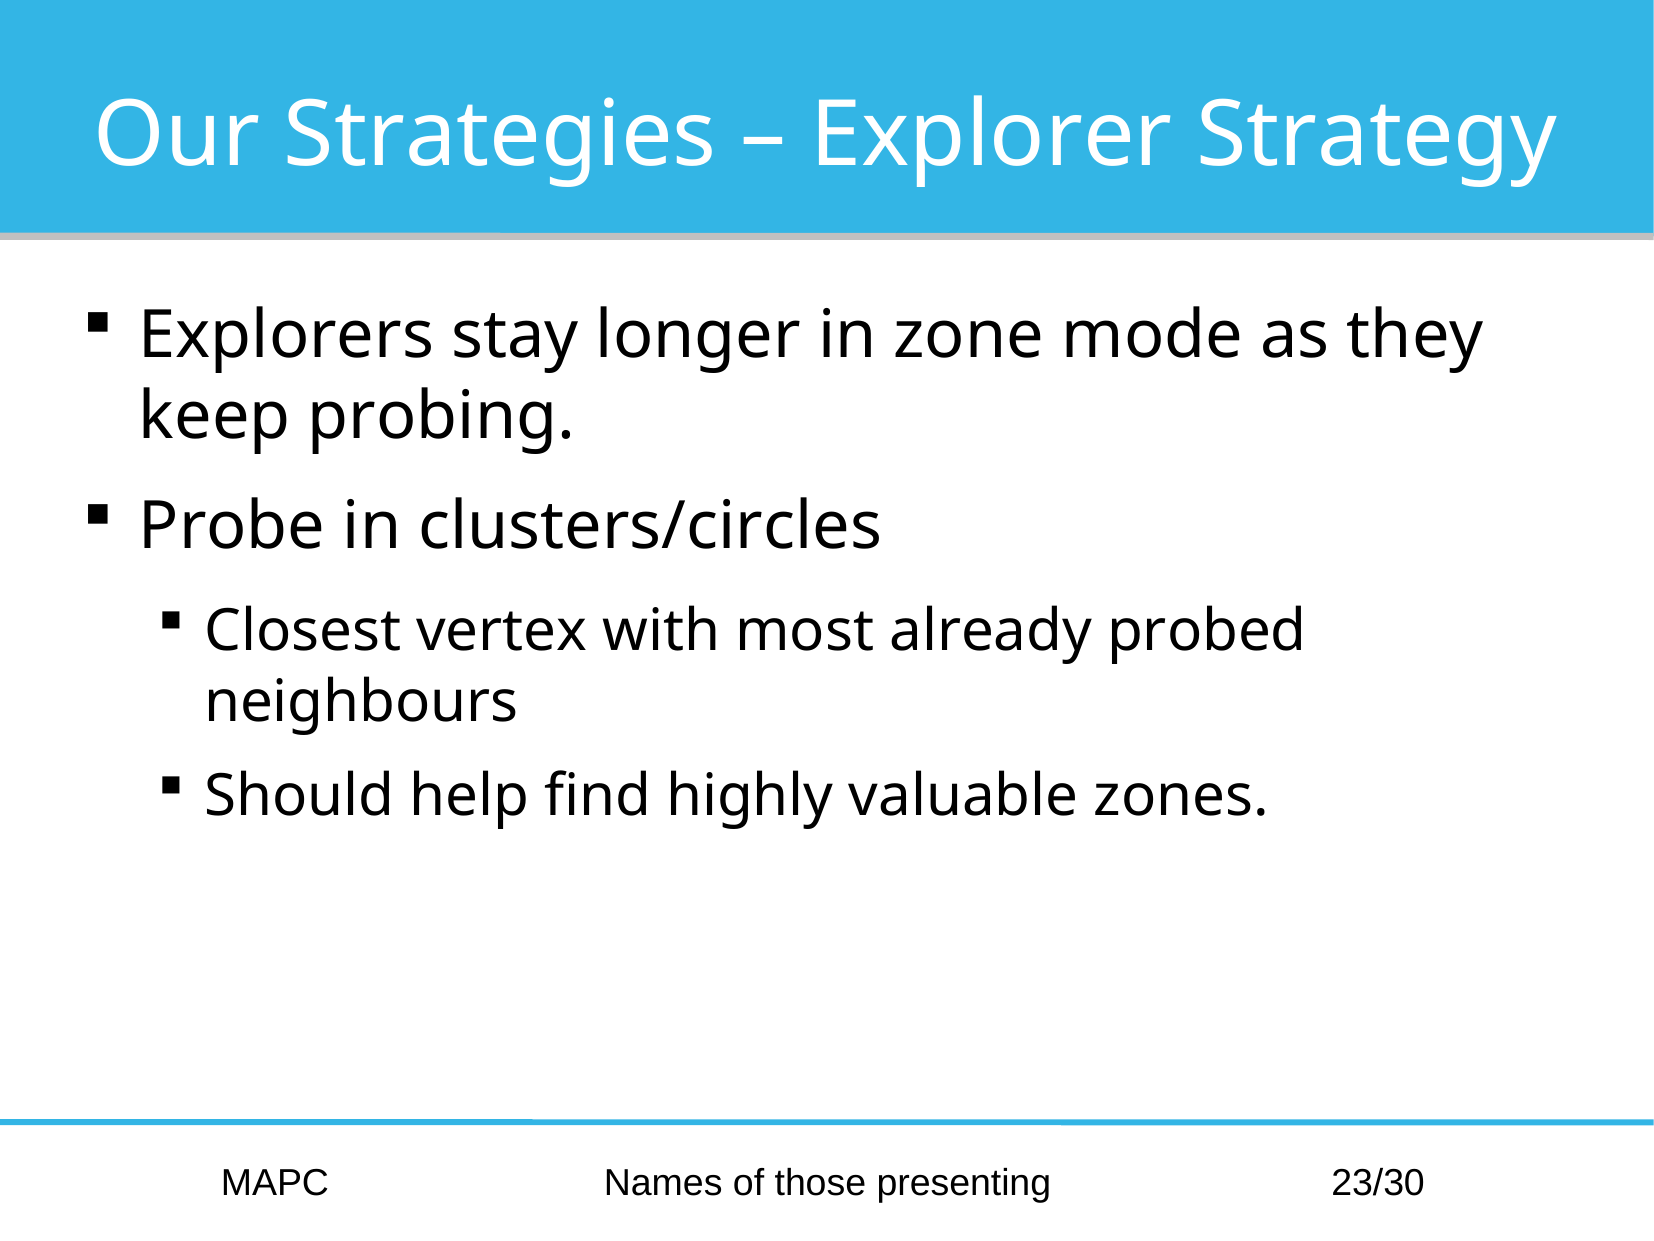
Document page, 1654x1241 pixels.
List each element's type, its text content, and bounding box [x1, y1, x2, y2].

list Explorers stay longer in zone mode as they keep probing. Probe in clusters/circles Closest vertex with most already probed neighbours Should help find highly valuable zones. [82, 290, 1571, 1109]
title Our Strategies – Explorer Strategy [82, 49, 1571, 207]
